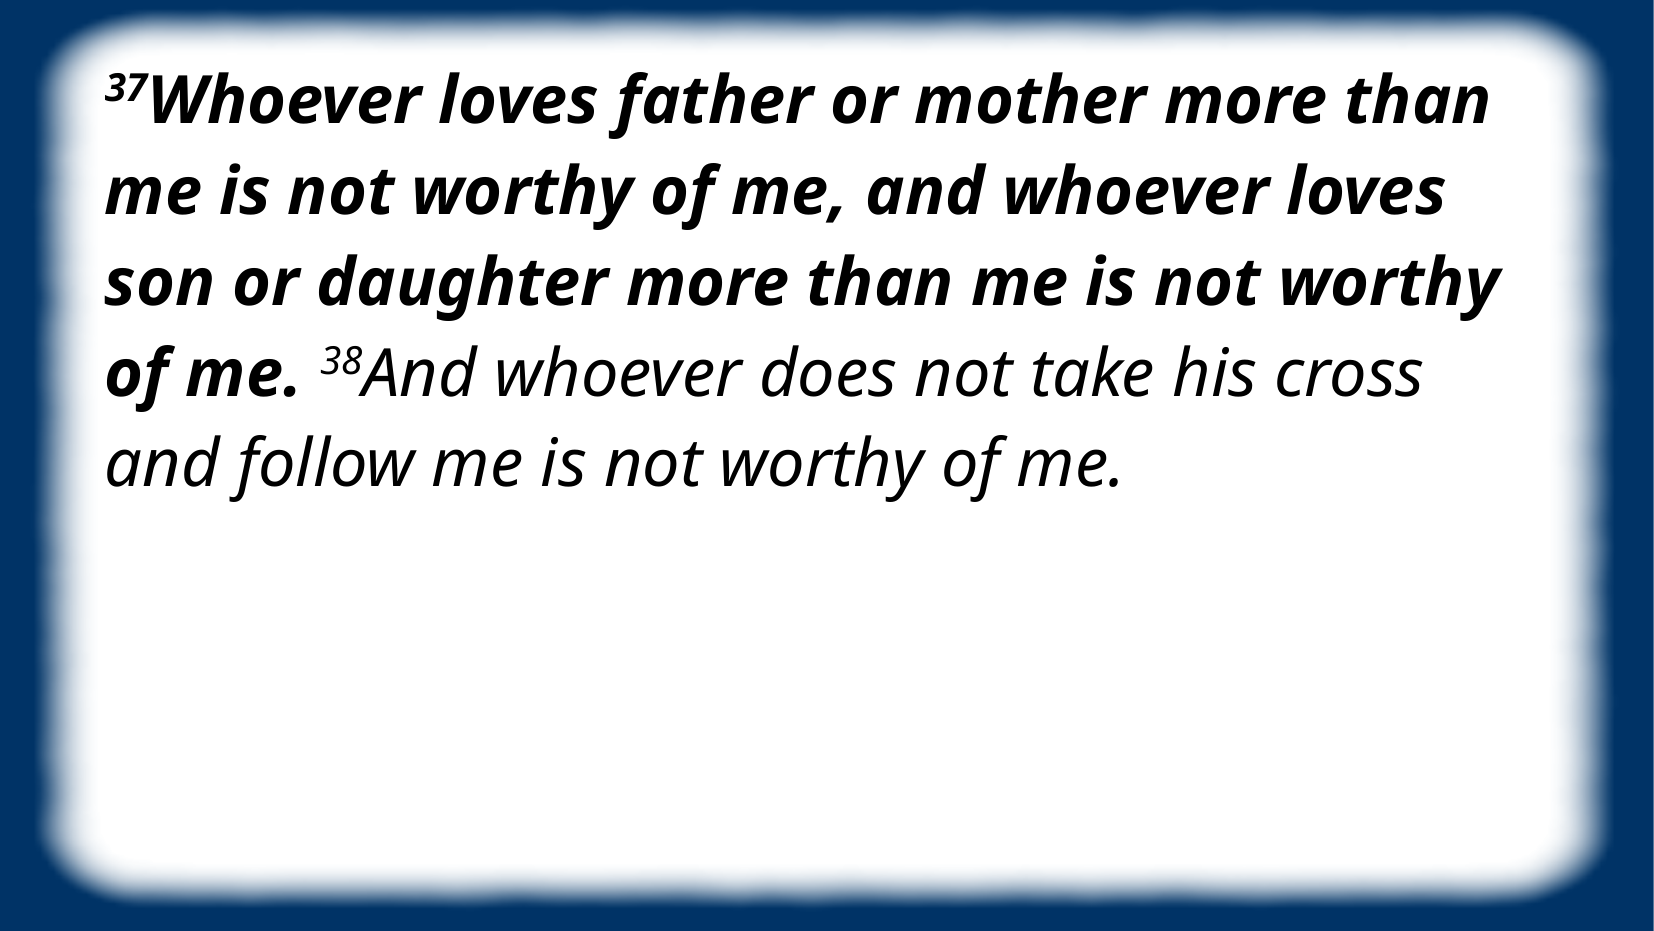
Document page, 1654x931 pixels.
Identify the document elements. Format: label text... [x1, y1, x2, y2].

picture [0, 0, 1654, 931]
text_box 37Whoever loves father or mother more than me is not worthy of me, and whoever loves son or daughter more than me is not worthy of me. 38And whoever does not take his cross and follow me is not worthy of me. [90, 45, 1546, 559]
